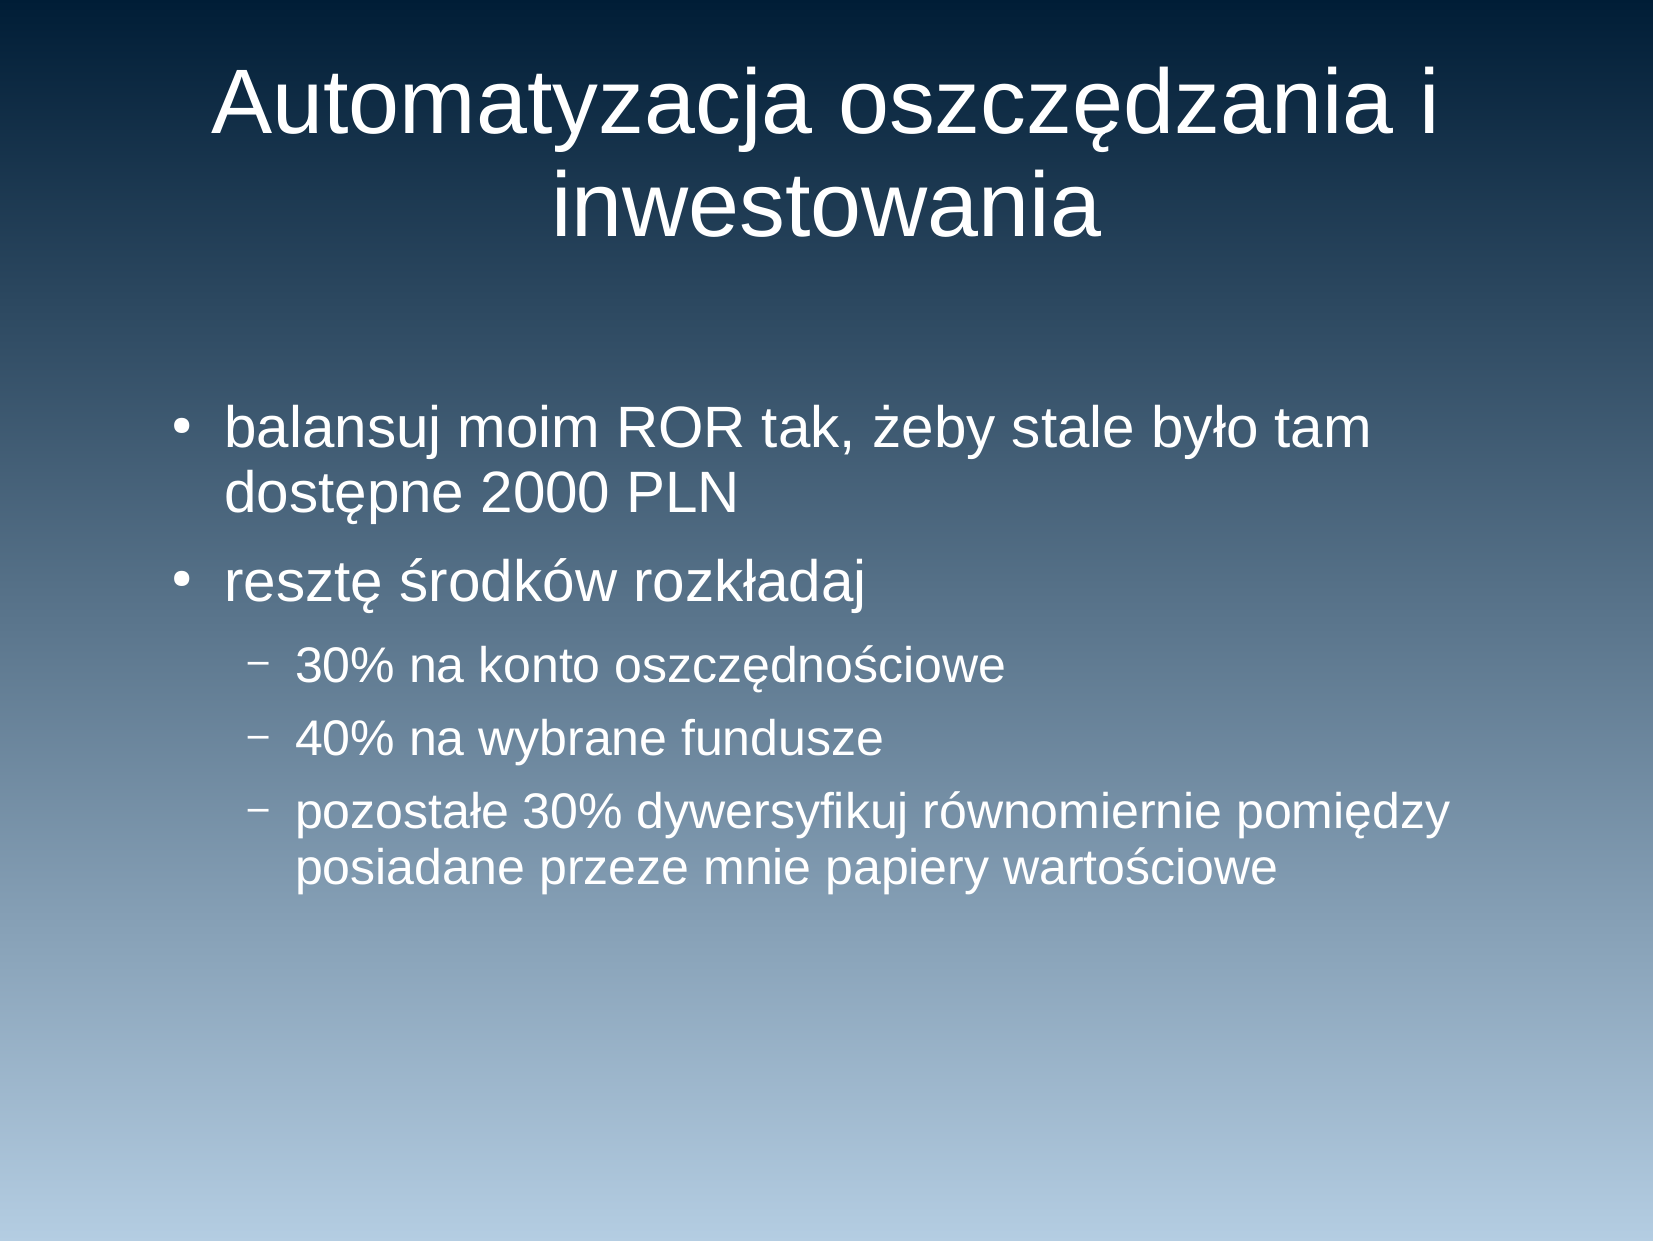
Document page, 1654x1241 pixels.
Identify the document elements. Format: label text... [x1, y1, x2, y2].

title Automatyzacja oszczędzania i inwestowania [82, 49, 1571, 257]
list balansuj moim ROR tak, żeby stale było tam dostępne 2000 PLN resztę środków rozkładaj 30% na konto oszczędnościowe 40% na wybrane fundusze pozostałe 30% dywersyfikuj równomiernie pomiędzy posiadane przeze mnie papiery wartościowe [82, 290, 1571, 1109]
